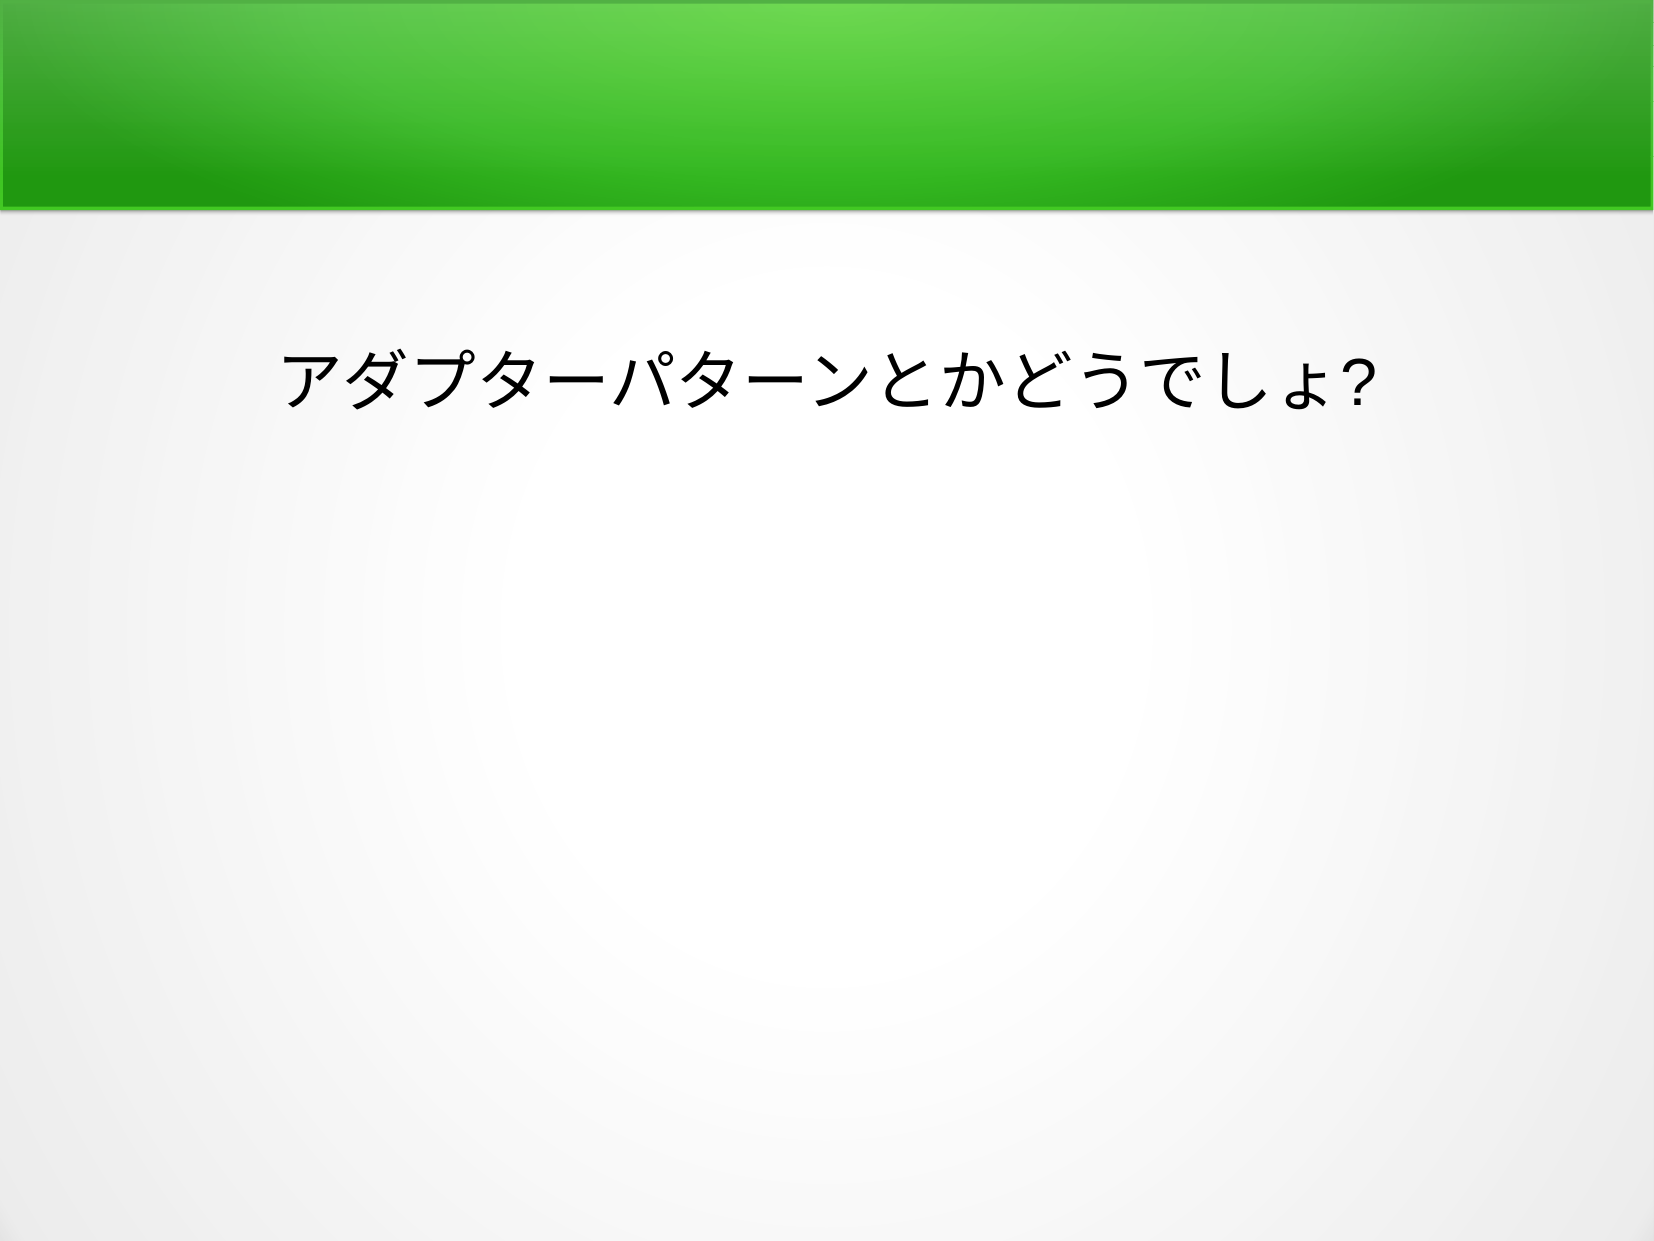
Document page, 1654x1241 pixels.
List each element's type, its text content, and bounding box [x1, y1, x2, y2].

subtitle アダプターパターンとかどうでしょ? [82, 47, 1571, 705]
